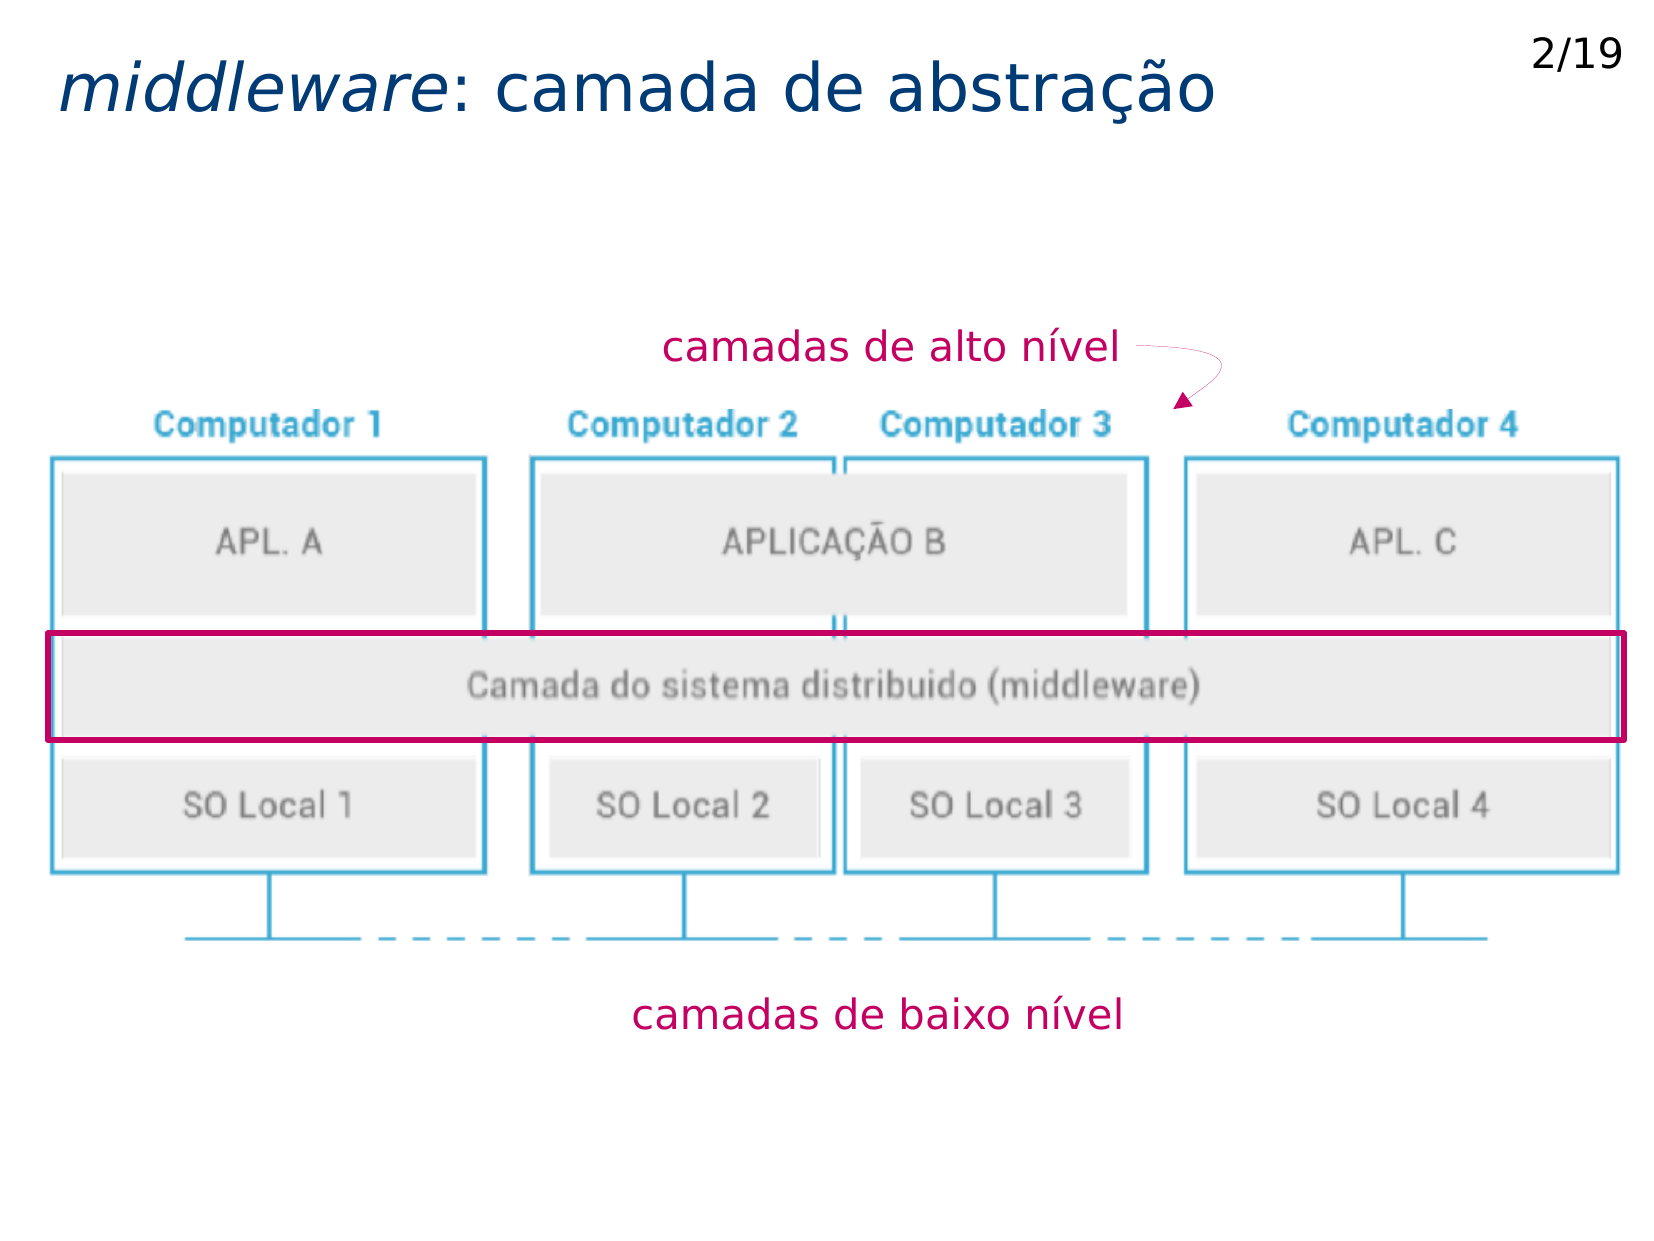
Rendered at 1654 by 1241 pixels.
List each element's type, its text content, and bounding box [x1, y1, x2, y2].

title middleware: camada de abstração [59, 29, 1506, 148]
text_box camadas de baixo nível [616, 983, 1140, 1047]
picture [51, 636, 1621, 737]
picture [47, 409, 1628, 946]
text_box camadas de alto nível [646, 315, 1137, 379]
